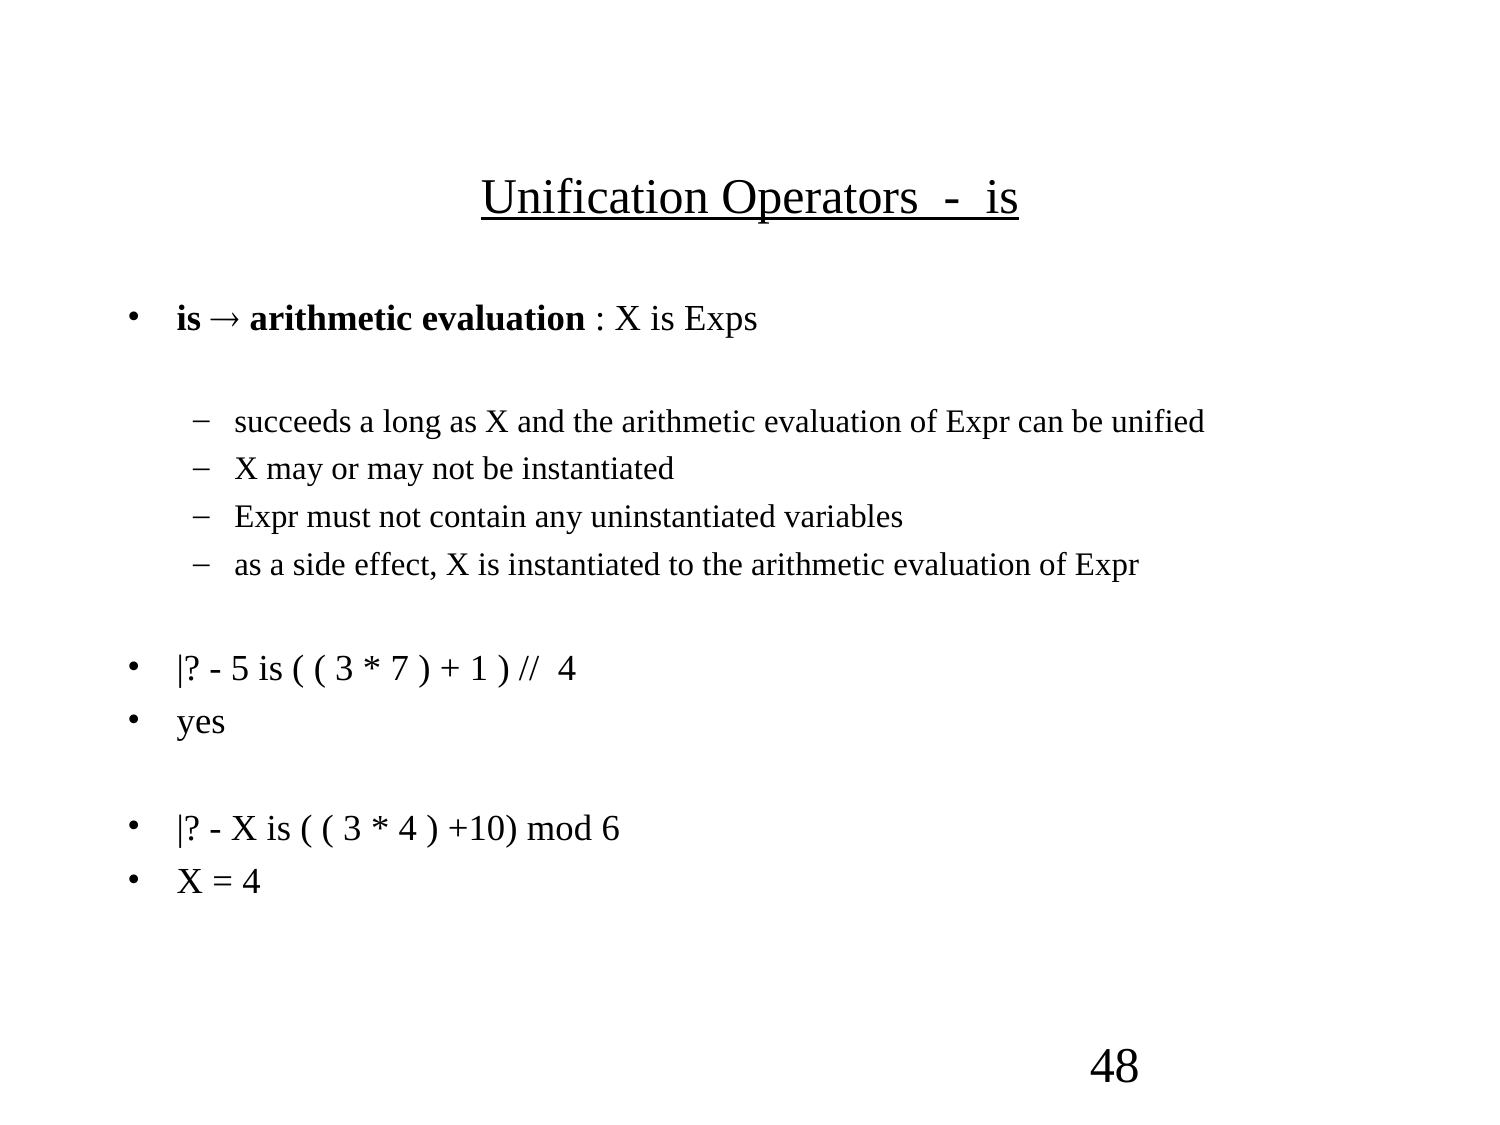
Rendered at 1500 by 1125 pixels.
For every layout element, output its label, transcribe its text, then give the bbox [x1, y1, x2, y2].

title Unification Operators - is [112, 99, 1388, 237]
list is  arithmetic evaluation : X is Exps succeeds a long as X and the arithmetic evaluation of Expr can be unified X may or may not be instantiated Expr must not contain any uninstantiated variables as a side effect, X is instantiated to the arithmetic evaluation of Expr |? - 5 is ( ( 3 * 7 ) + 1 ) // 4 yes |? - X is ( ( 3 * 4 ) +10) mod 6 X = 4 [112, 237, 1388, 913]
